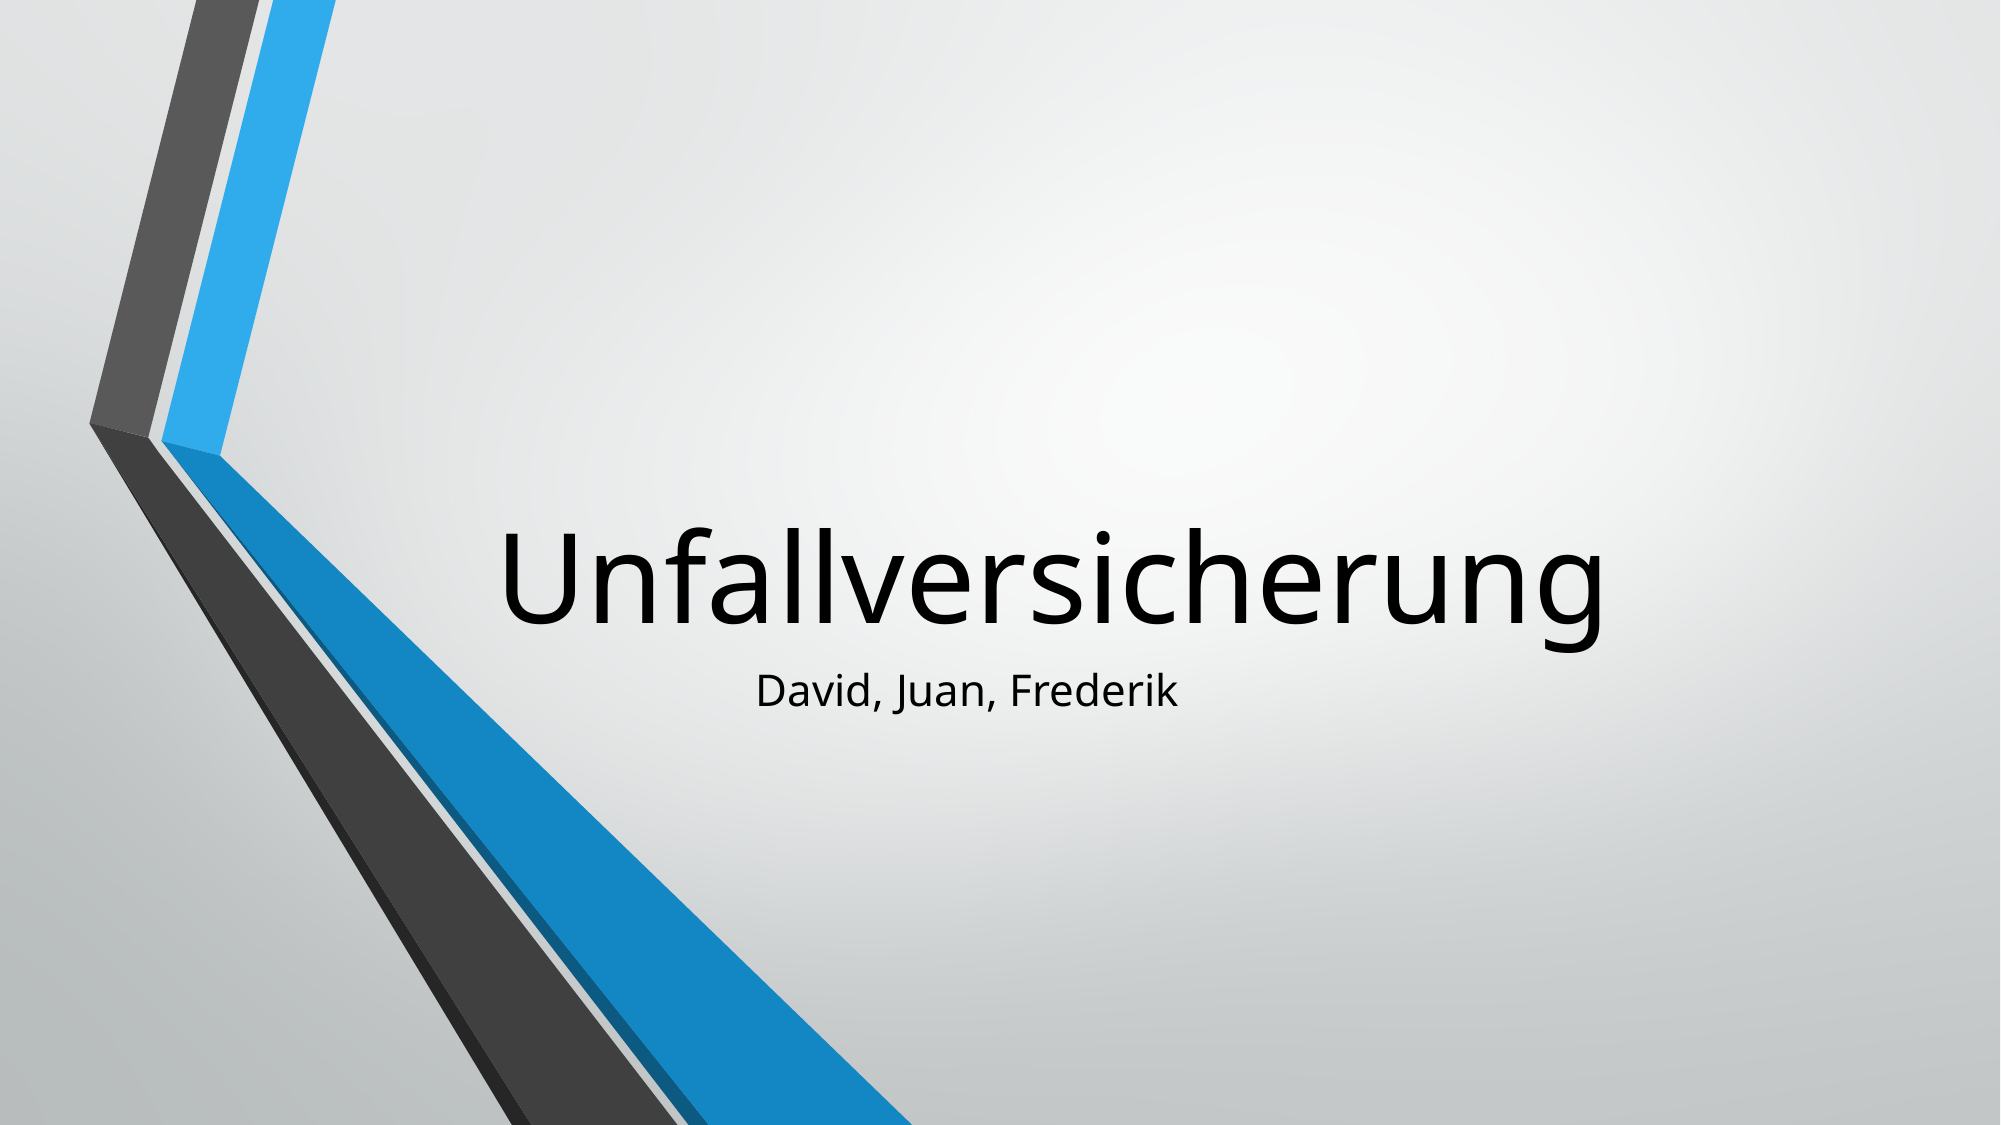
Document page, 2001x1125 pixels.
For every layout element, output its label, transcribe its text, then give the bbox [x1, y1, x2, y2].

title Unfallversicherung [480, 226, 1887, 656]
subtitle David, Juan, Frederik [740, 655, 1887, 884]
